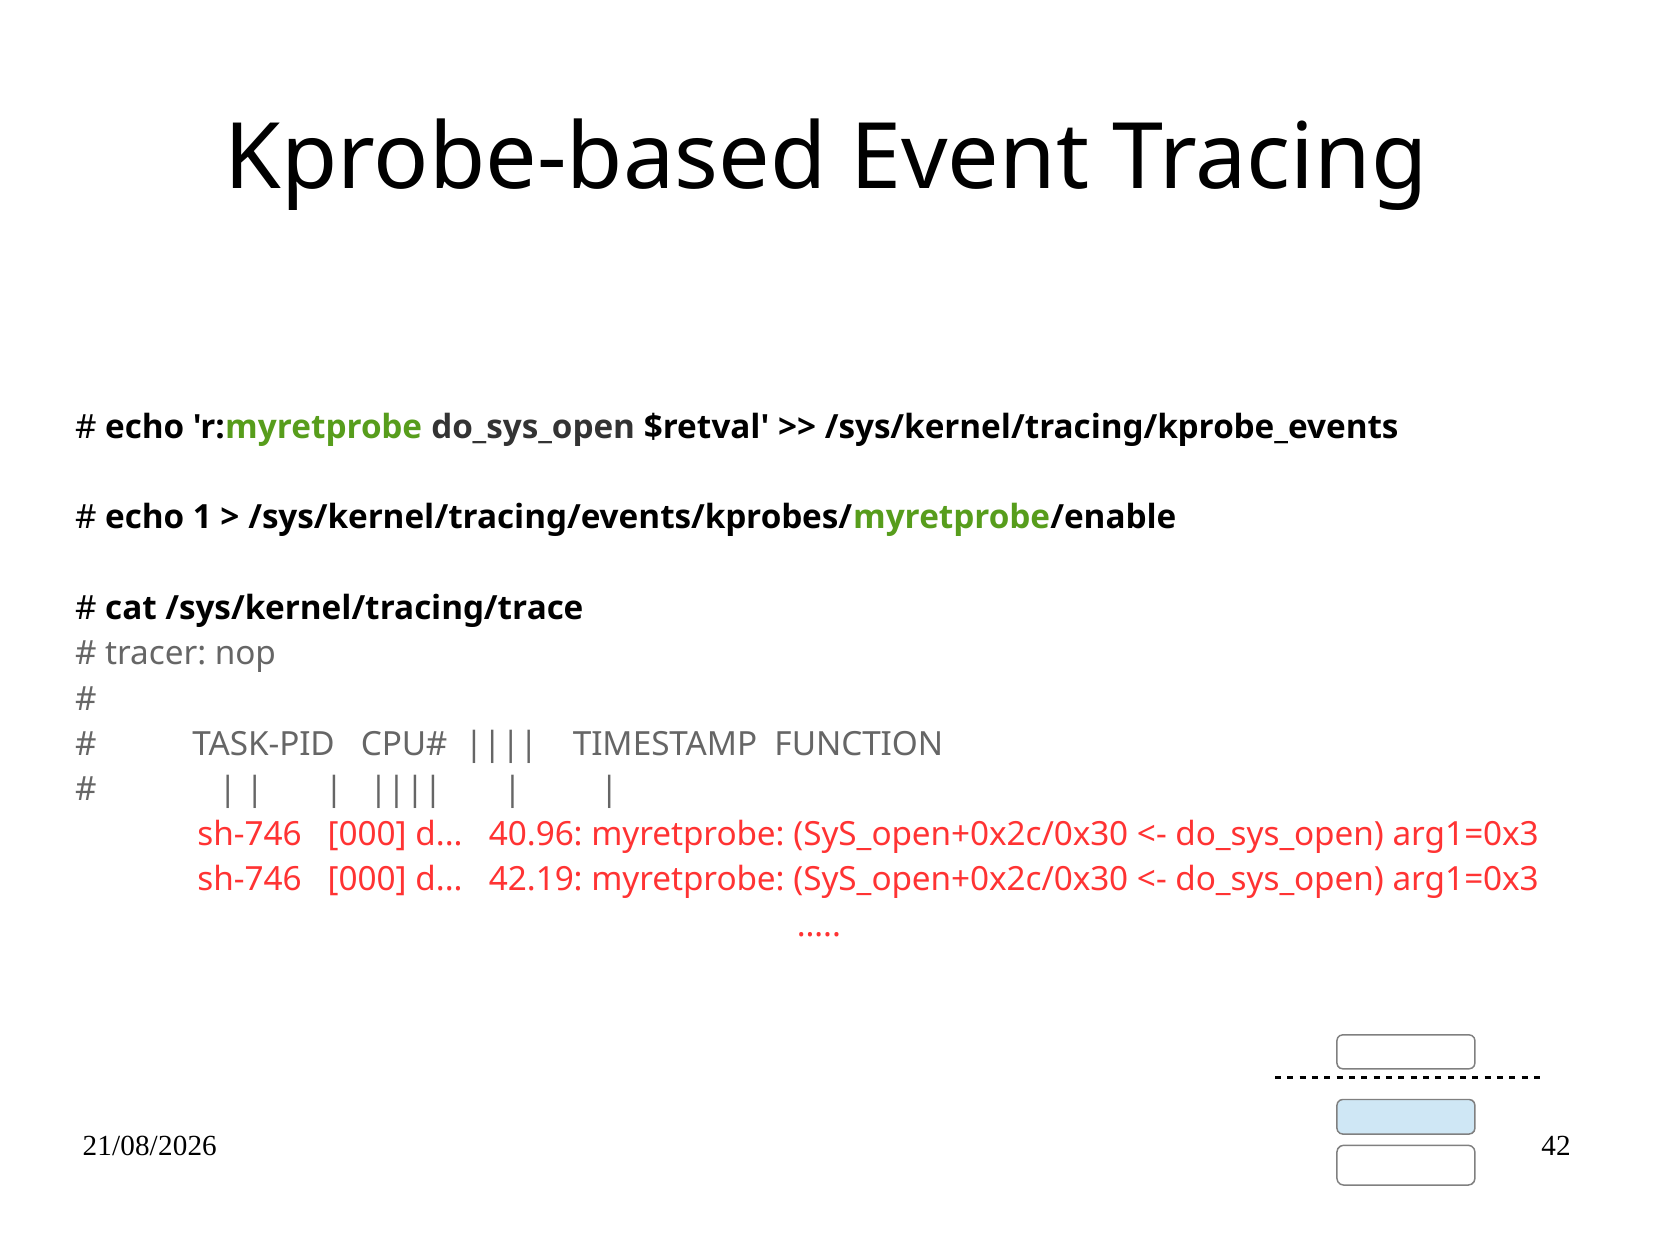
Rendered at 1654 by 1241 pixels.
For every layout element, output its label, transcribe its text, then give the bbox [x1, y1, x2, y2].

text_box [1336, 1099, 1475, 1135]
title Kprobe-based Event Tracing [82, 49, 1571, 257]
subtitle # echo 'r:myretprobe do_sys_open $retval' >> /sys/kernel/tracing/kprobe_events # echo 1 > /sys/kernel/tracing/events/kprobes/myretprobe/enable # cat /sys/kernel/tracing/trace # tracer: nop # # TASK-PID CPU# |||| TIMESTAMP FUNCTION # | | | |||| | | sh-746 [000] d... 40.96: myretprobe: (SyS_open+0x2c/0x30 <- do_sys_open) arg1=0x3 sh-746 [000] d... 42.19: myretprobe: (SyS_open+0x2c/0x30 <- do_sys_open) arg1=0x3 ….. [75, 360, 1564, 1080]
